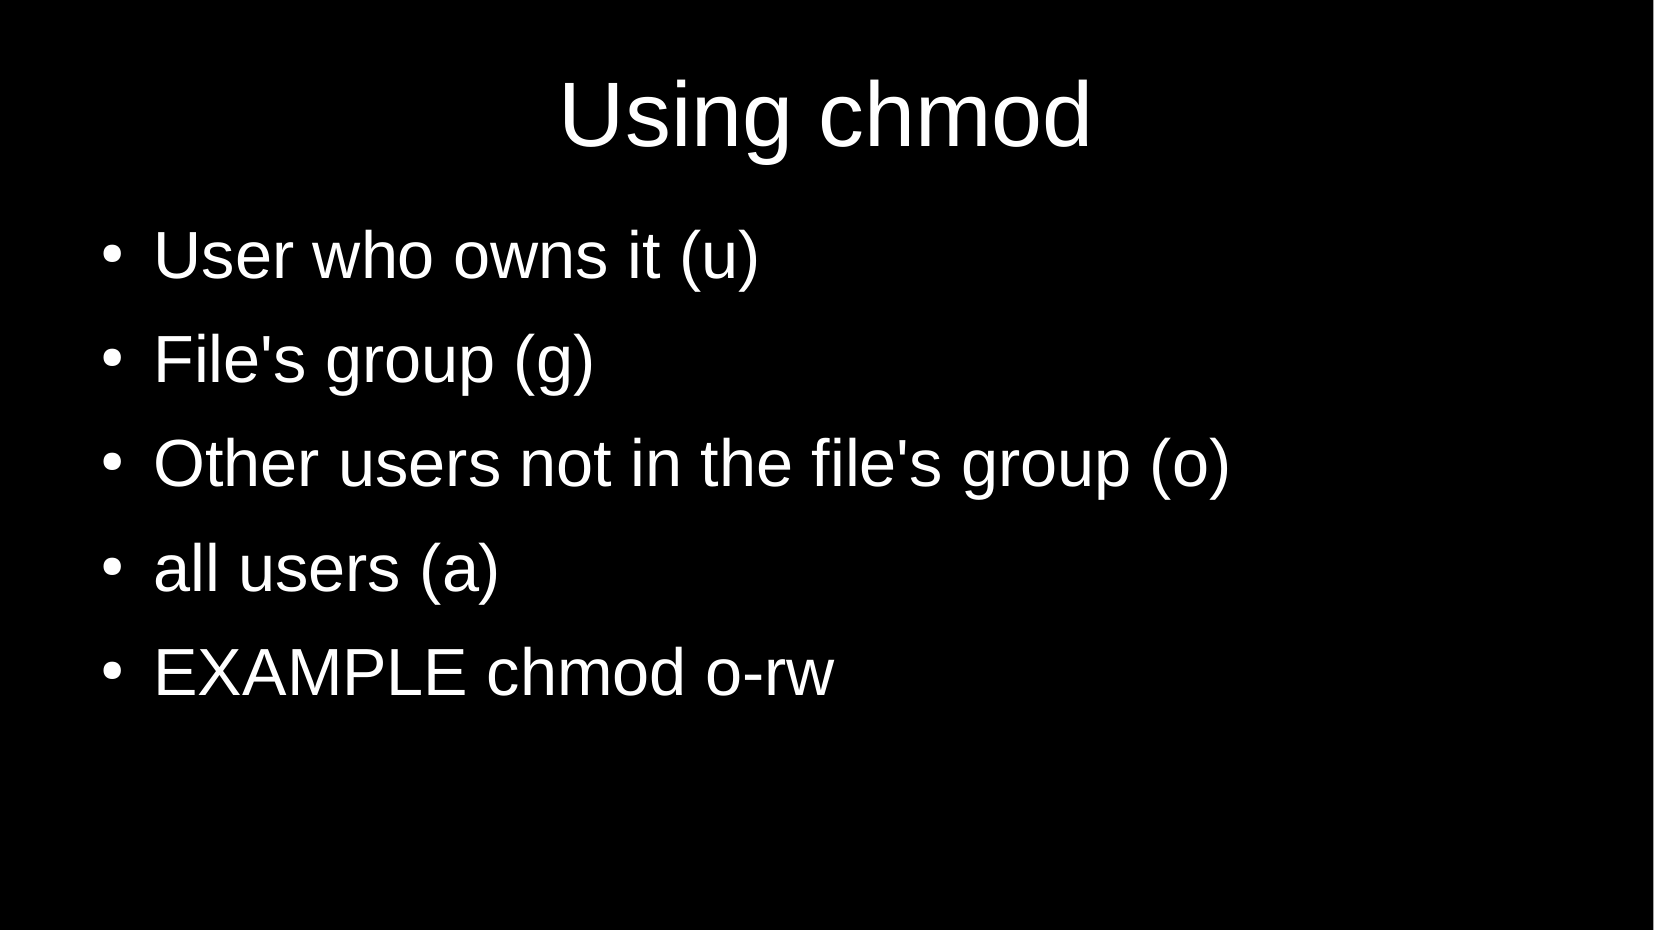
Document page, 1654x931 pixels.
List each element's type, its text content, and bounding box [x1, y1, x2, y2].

title Using chmod [82, 37, 1571, 193]
list User who owns it (u) File's group (g) Other users not in the file's group (o) all users (a) EXAMPLE chmod o-rw [82, 217, 1613, 758]
